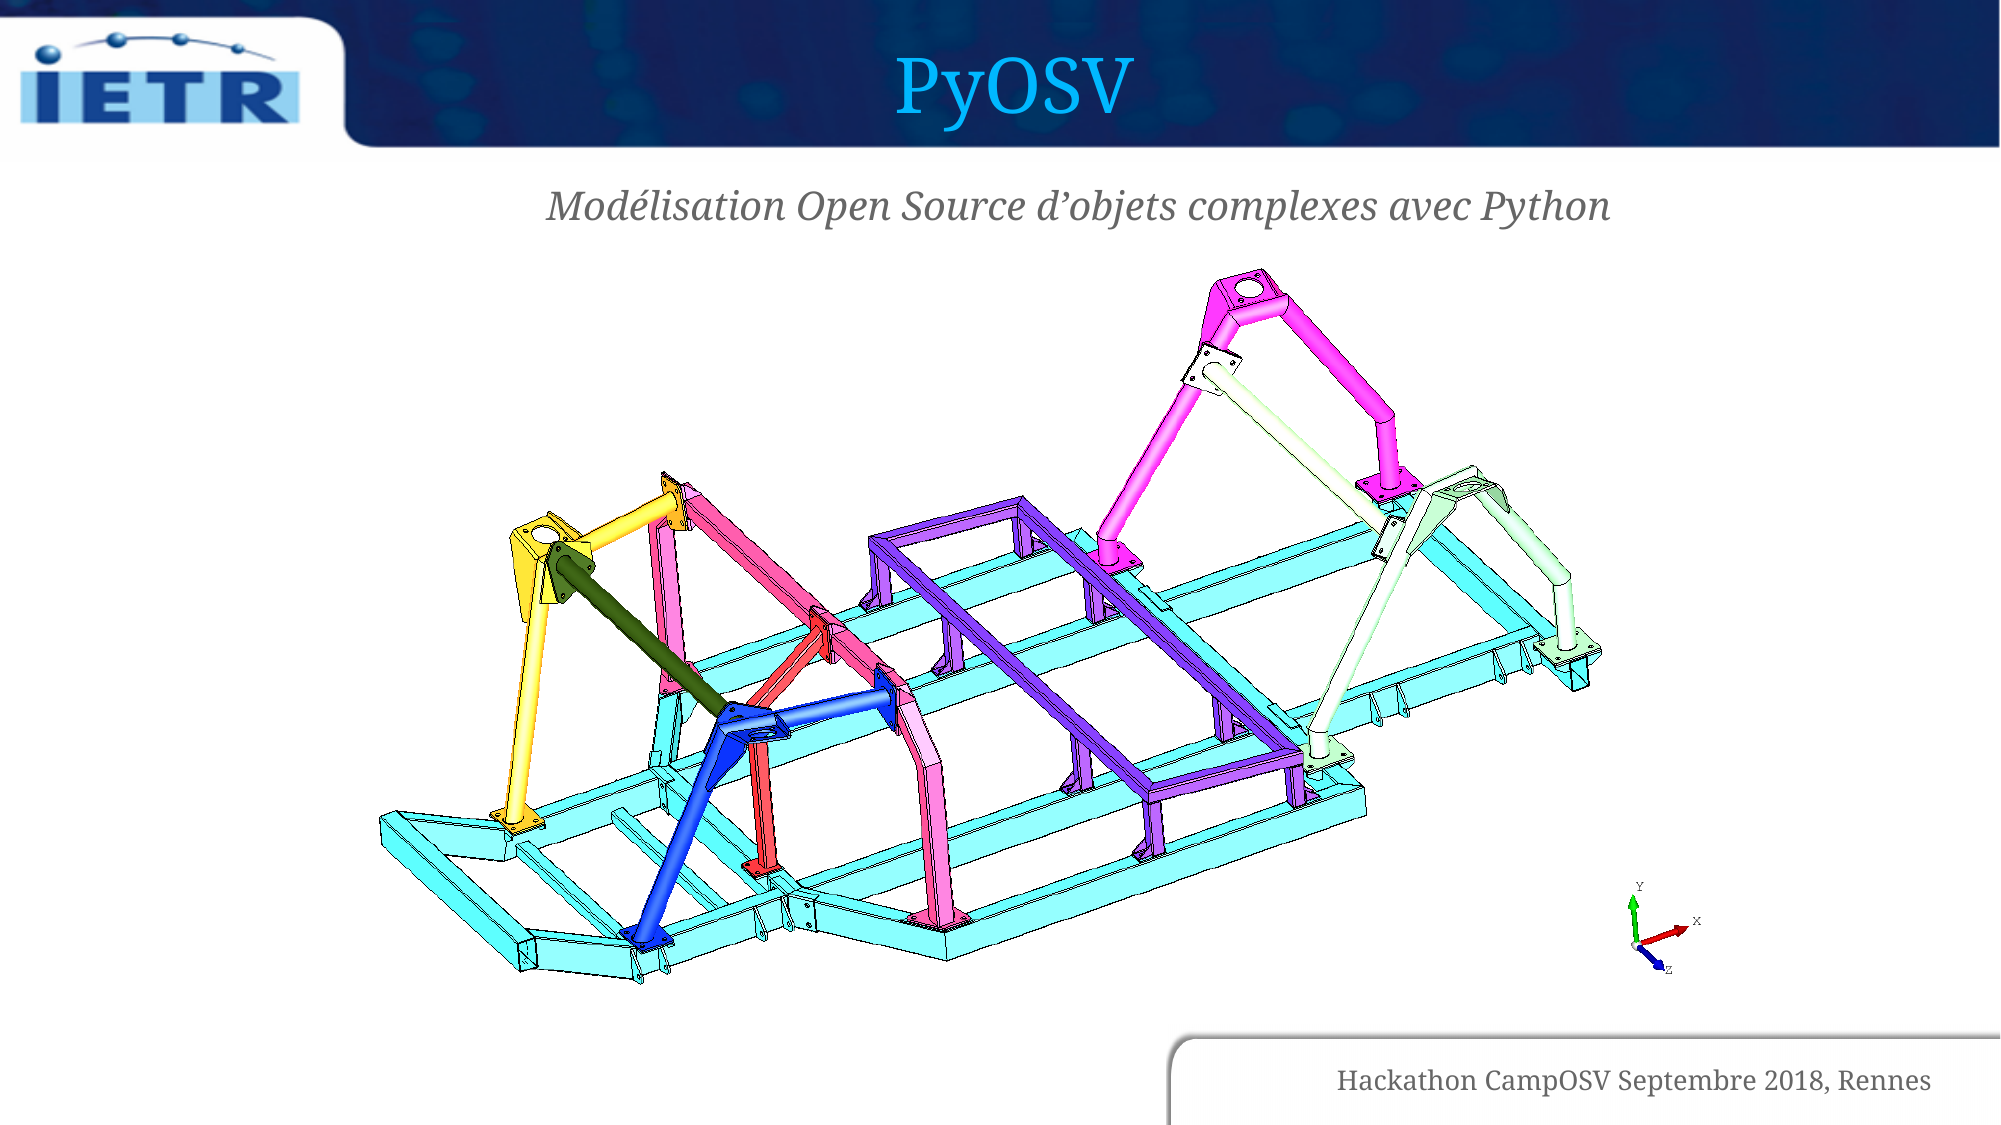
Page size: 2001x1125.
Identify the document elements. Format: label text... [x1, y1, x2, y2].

text_box Hackathon CampOSV Septembre 2018, Rennes [1322, 1054, 1914, 1106]
picture [0, 0, 2000, 165]
text_box PyOSV [880, 23, 1156, 143]
text_box Modélisation Open Source d’objets complexes avec Python [531, 171, 1492, 265]
picture [259, 265, 1737, 1020]
picture [1166, 1024, 2001, 1125]
